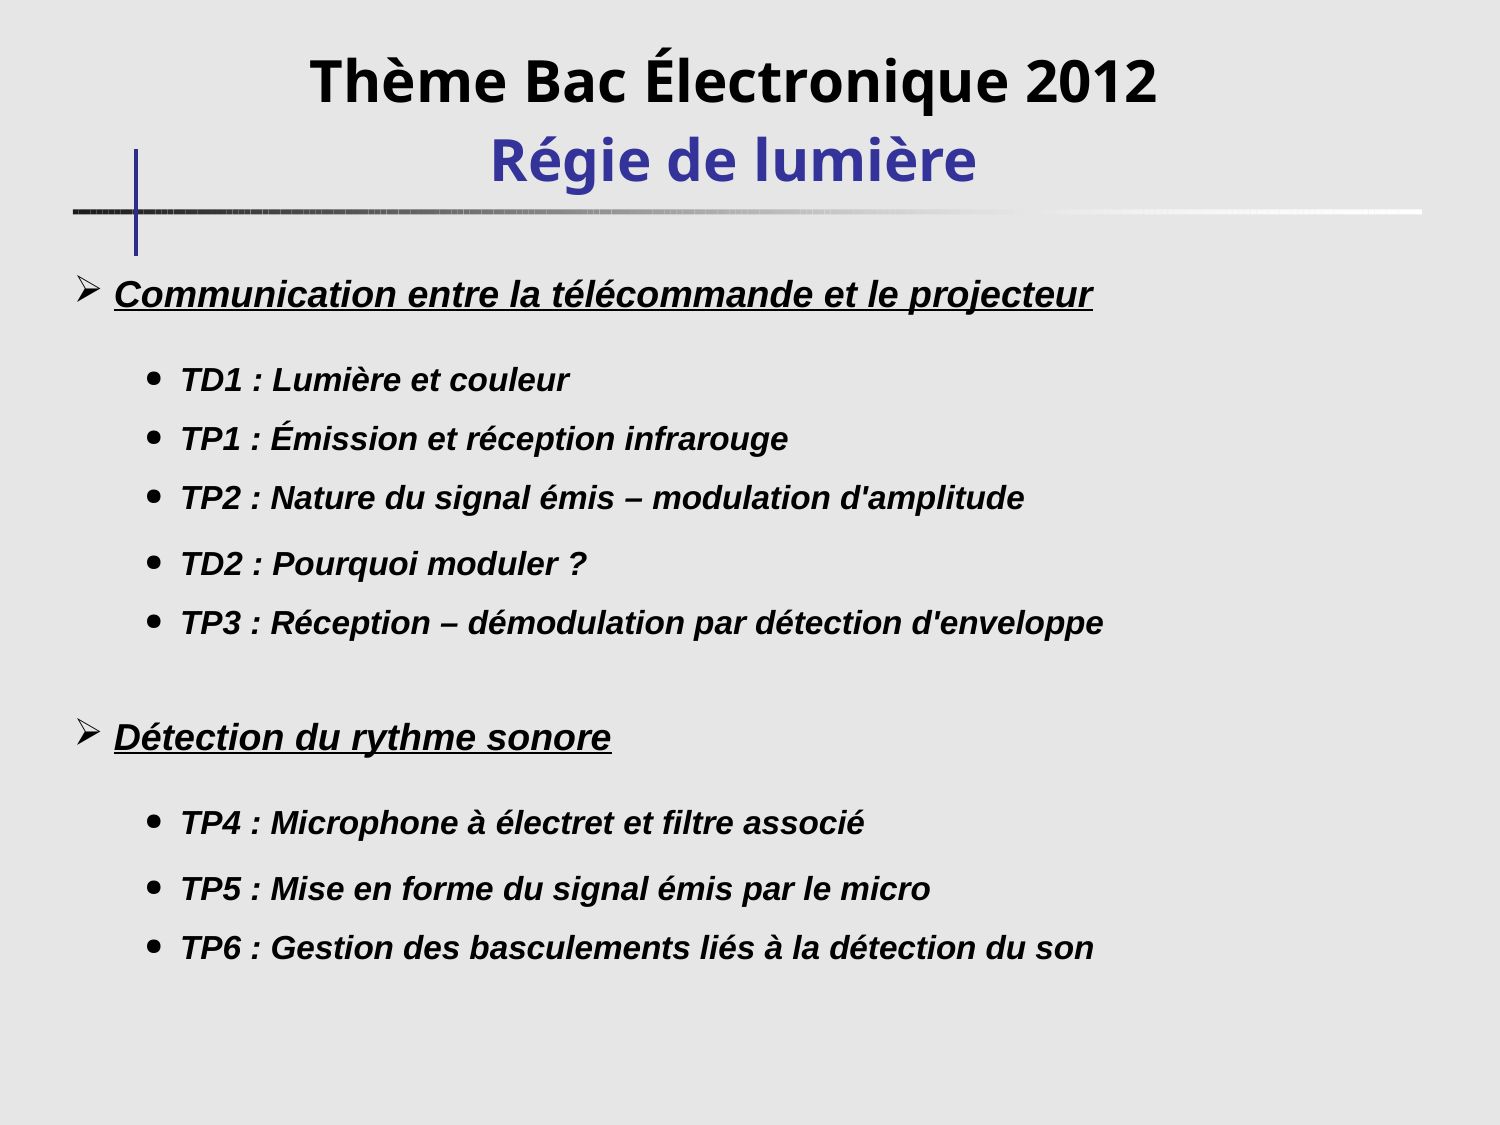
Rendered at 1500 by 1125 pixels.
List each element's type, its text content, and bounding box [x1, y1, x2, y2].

text_box TD1 : Lumière et couleur [94, 354, 768, 407]
text_box TP5 : Mise en forme du signal émis par le micro [94, 862, 1093, 916]
text_box TP1 : Émission et réception infrarouge [94, 413, 857, 466]
text_box [72, 209, 134, 215]
text_box TP6 : Gestion des basculements liés à la détection du son [94, 921, 1123, 975]
text_box Thème Bac Électronique 2012 Régie de lumière [263, 32, 1206, 190]
text_box Communication entre la télécommande et le projecteur [59, 265, 1447, 366]
text_box TD2 : Pourquoi moduler ? [94, 537, 1093, 591]
text_box Détection du rythme sonore [59, 708, 1447, 809]
text_box TP2 : Nature du signal émis – modulation d'amplitude [94, 472, 1093, 526]
text_box [138, 209, 1422, 215]
text_box TP3 : Réception – démodulation par détection d'enveloppe [94, 597, 1182, 650]
text_box TP4 : Microphone à électret et filtre associé [94, 797, 1093, 850]
